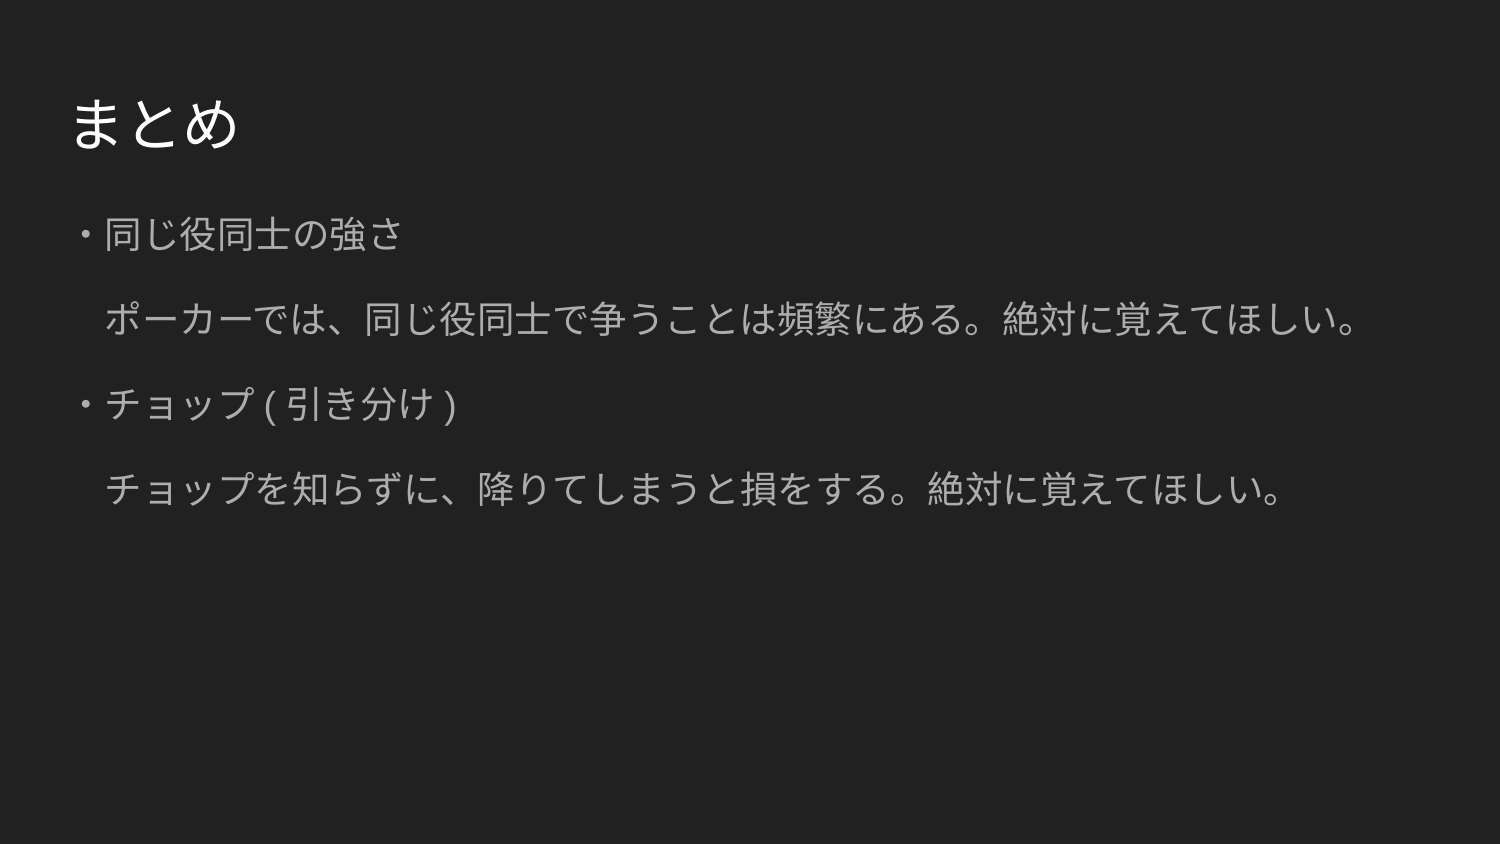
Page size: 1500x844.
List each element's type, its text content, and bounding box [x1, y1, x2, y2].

title まとめ [51, 72, 1449, 167]
list ・同じ役同士の強さ ポーカーでは、同じ役同士で争うことは頻繁にある。絶対に覚えてほしい。 ・チョップ(引き分け) チョップを知らずに、降りてしまうと損をする。絶対に覚えてほしい。 [52, 189, 1450, 750]
